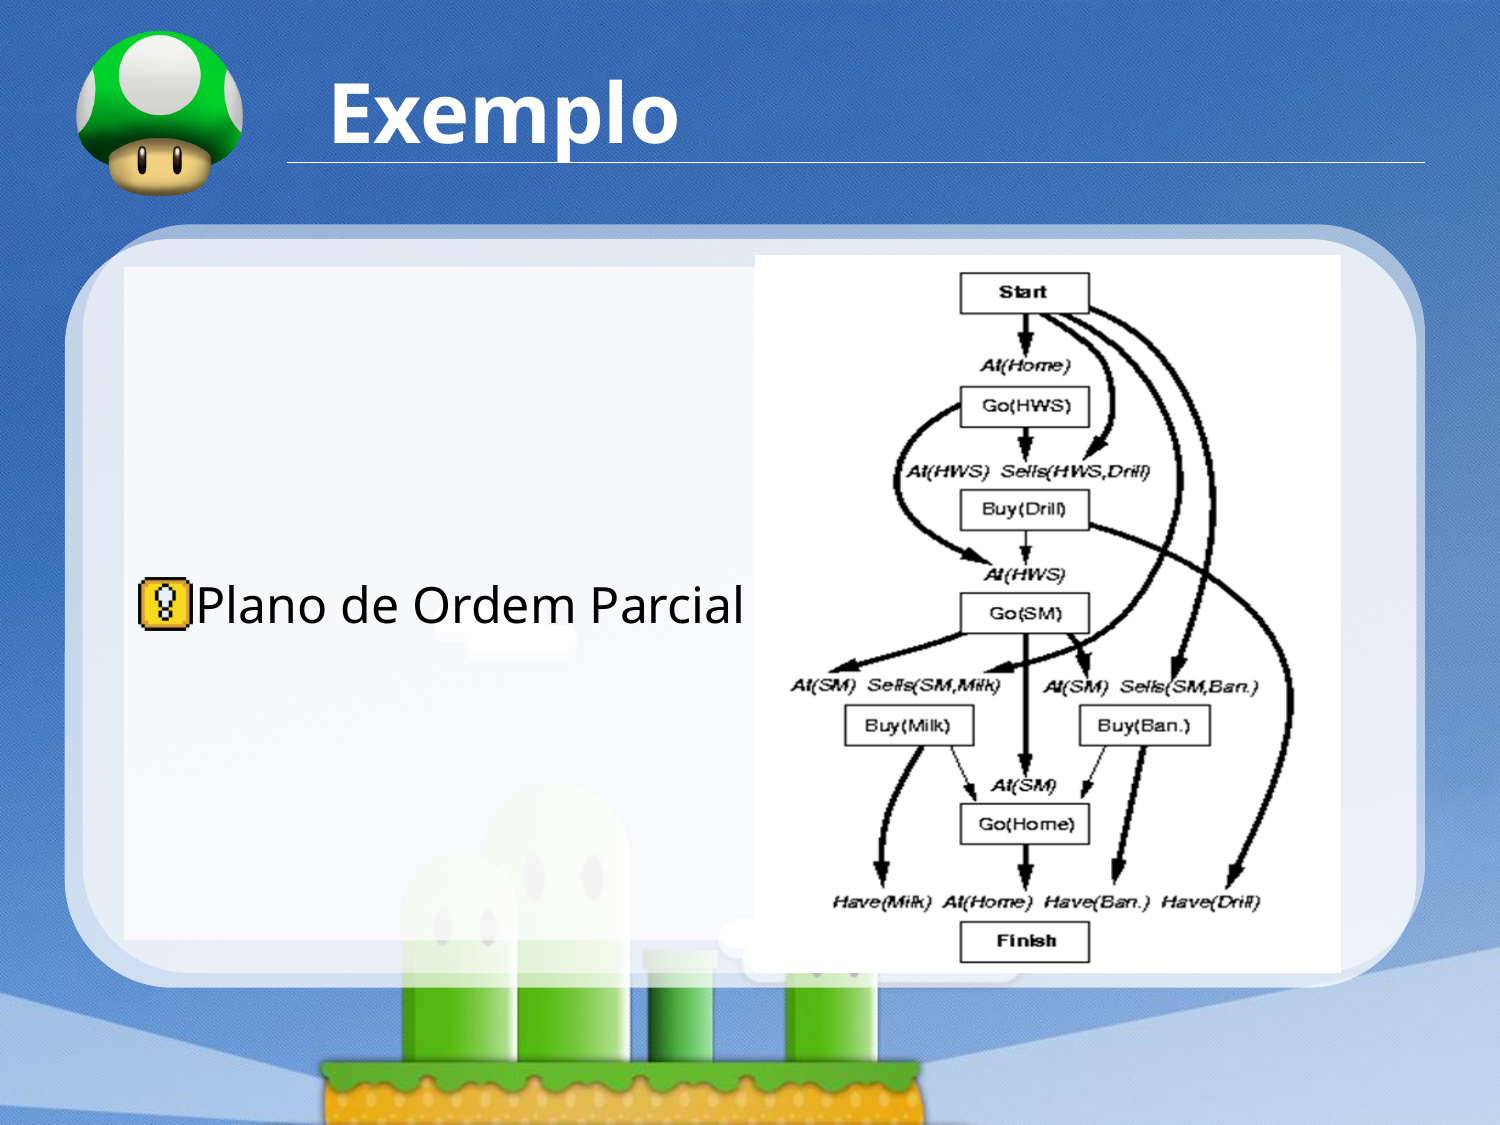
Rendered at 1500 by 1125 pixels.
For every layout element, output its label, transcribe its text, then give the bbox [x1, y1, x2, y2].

list Plano de Ordem Parcial [123, 267, 755, 941]
picture [0, 0, 1500, 1125]
title Exemplo [312, 37, 1425, 183]
